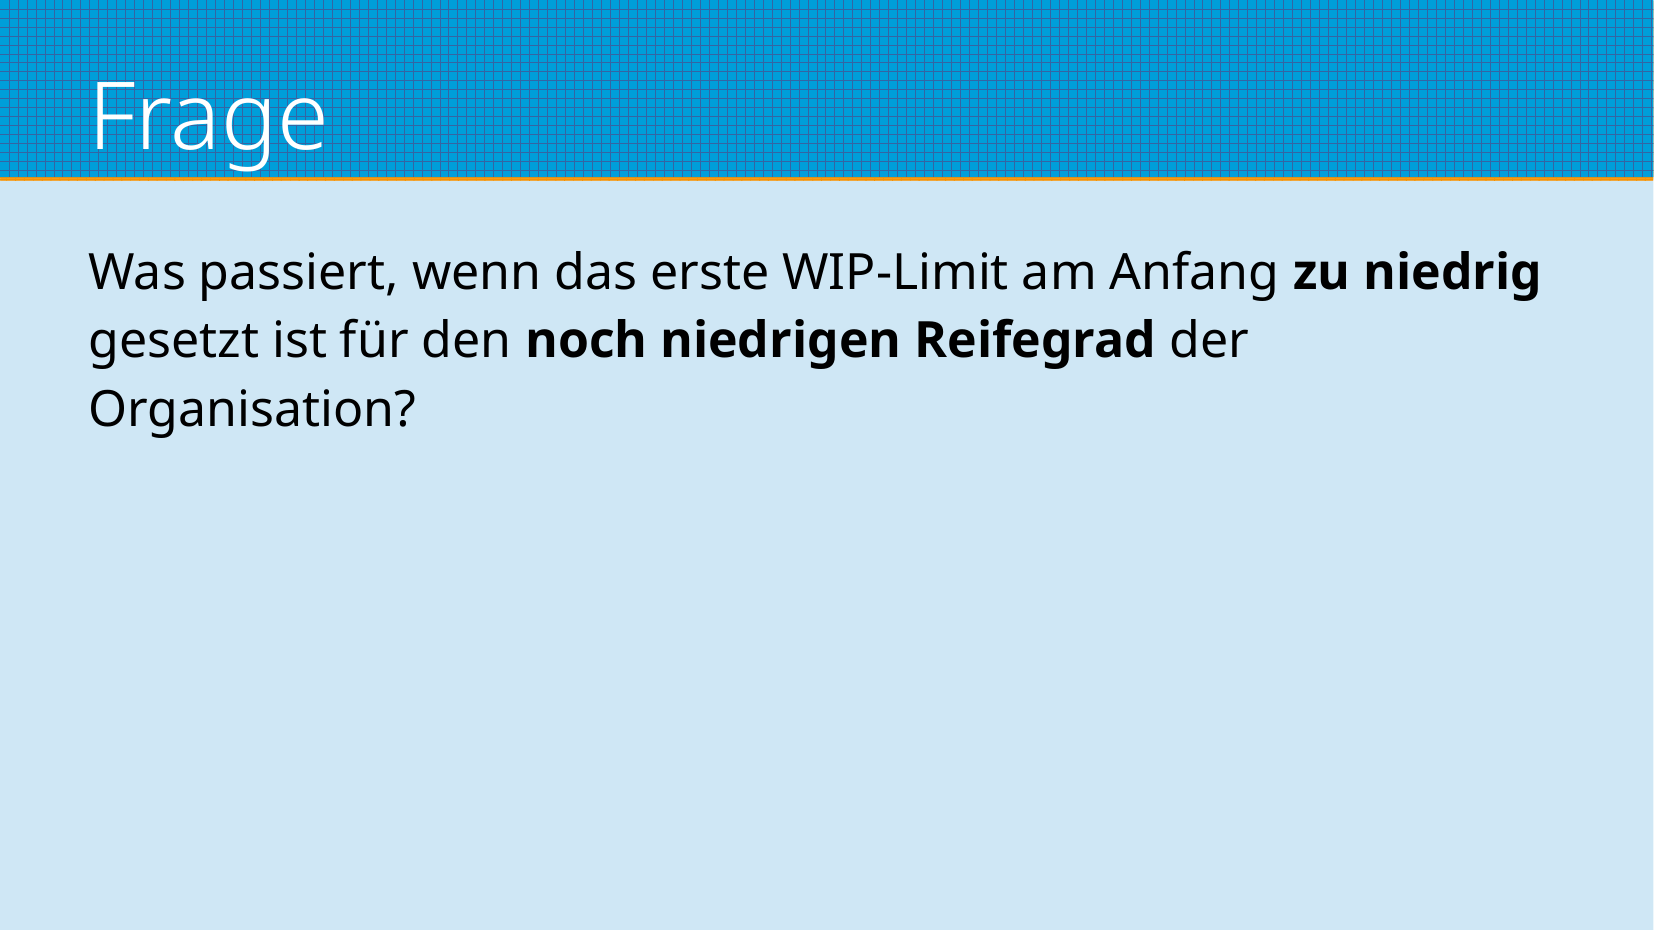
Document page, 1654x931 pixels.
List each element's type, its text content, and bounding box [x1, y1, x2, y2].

title Frage [88, 14, 1565, 178]
list Was passiert, wenn das erste WIP-Limit am Anfang zu niedrig gesetzt ist für den noch niedrigen Reifegrad der Organisation? [88, 236, 1565, 813]
